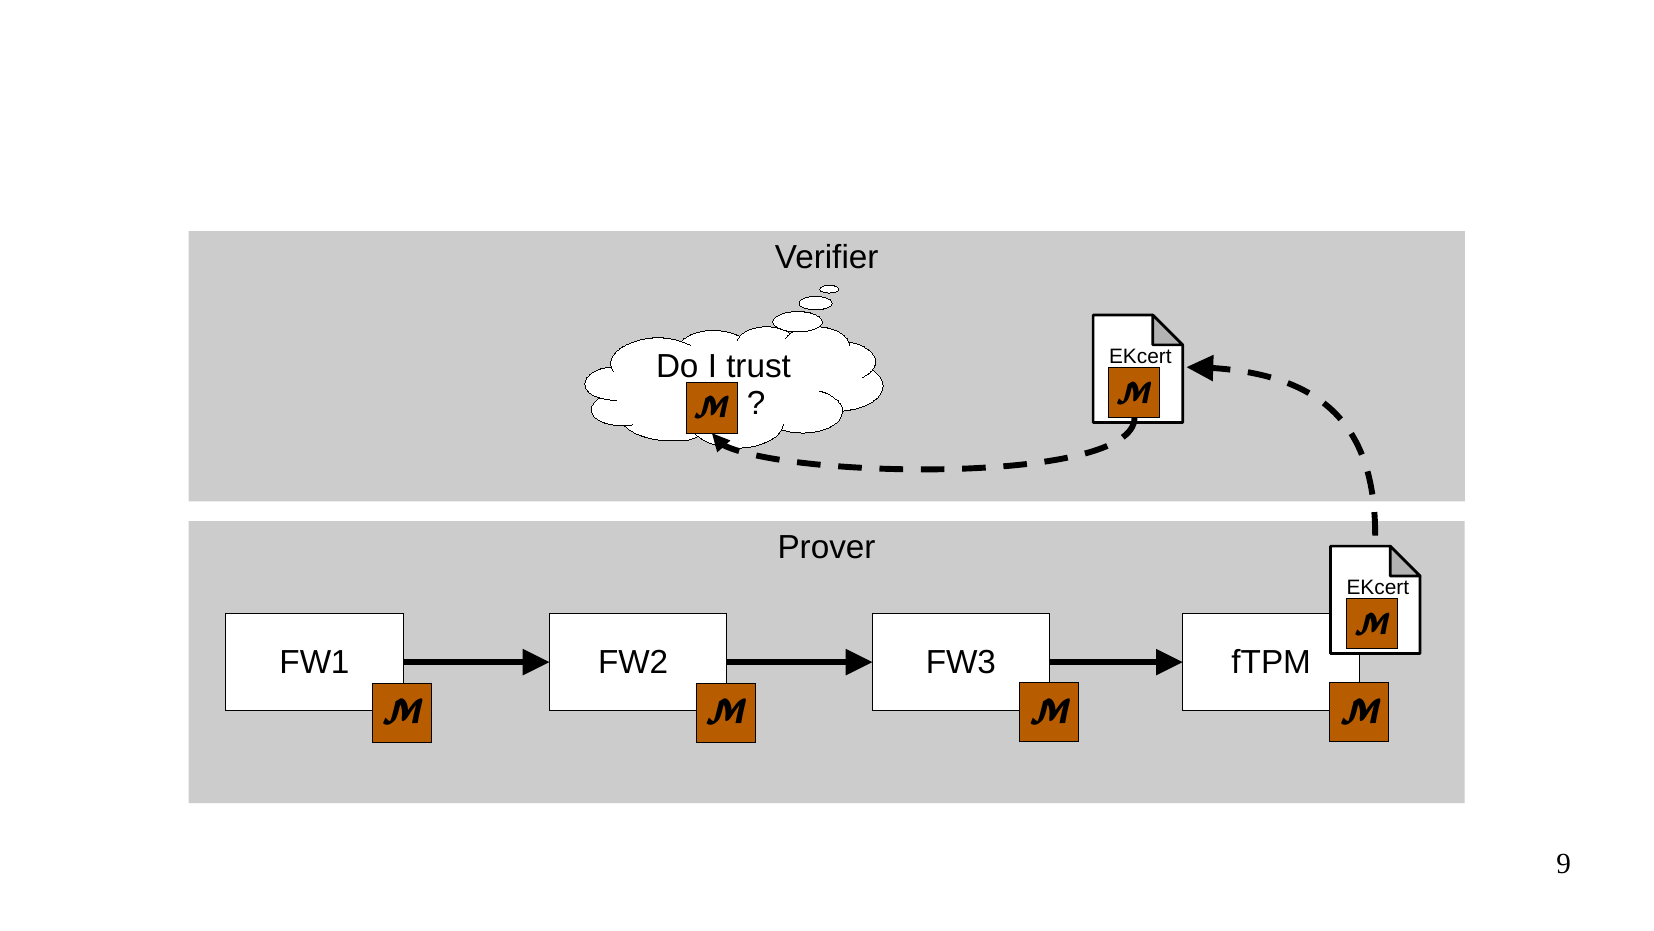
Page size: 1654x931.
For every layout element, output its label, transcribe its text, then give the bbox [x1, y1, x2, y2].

text_box 𝓜 [1009, 671, 1091, 753]
text_box EKcert [1331, 568, 1424, 628]
picture [1320, 535, 1431, 665]
picture [1082, 304, 1194, 433]
picture [1175, 368, 1194, 433]
text_box EKcert [1094, 337, 1187, 397]
text_box 𝓜 [362, 671, 444, 753]
text_box Do I trust ? [584, 311, 884, 447]
text_box 𝓜 [1093, 352, 1175, 435]
text_box fTPM [1182, 613, 1360, 711]
text_box FW2 [549, 613, 727, 711]
text_box Do I trust ? [799, 296, 833, 310]
text_box FW1 [225, 613, 404, 711]
text_box 𝓜 [671, 366, 753, 449]
text_box Verifier [188, 231, 1465, 502]
text_box Prover [188, 521, 1465, 804]
text_box 𝓜 [1319, 671, 1402, 753]
text_box 𝓜 [1331, 584, 1414, 666]
text_box FW3 [872, 613, 1050, 711]
text_box 𝓜 [685, 671, 768, 753]
